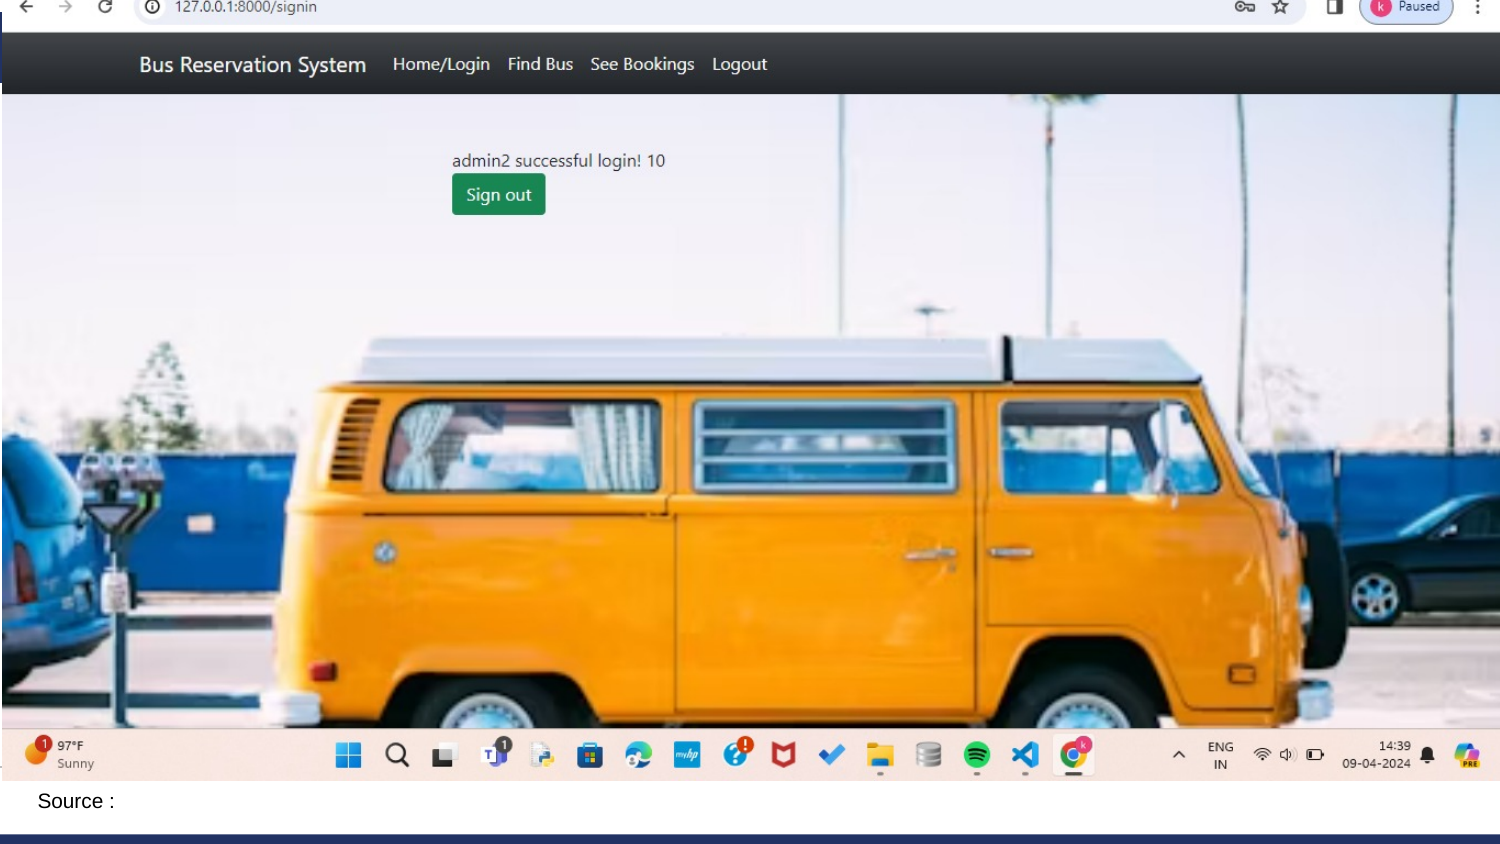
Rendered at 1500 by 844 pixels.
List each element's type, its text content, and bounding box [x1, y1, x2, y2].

text_box Source : [22, 781, 139, 826]
picture [2, 0, 1500, 781]
